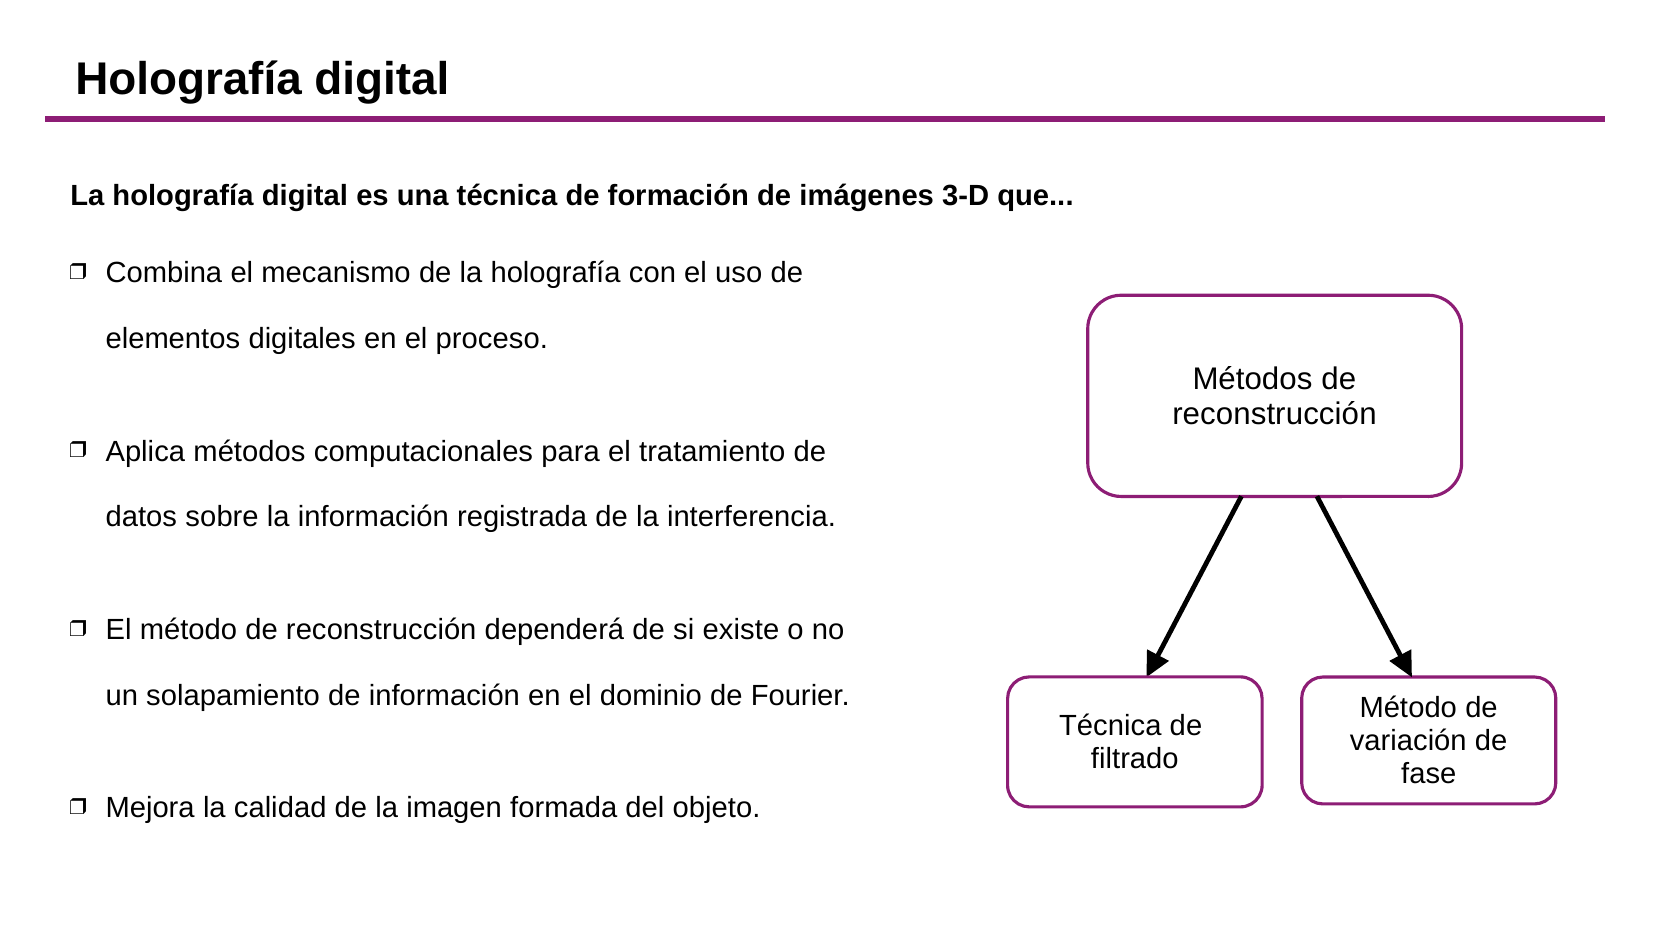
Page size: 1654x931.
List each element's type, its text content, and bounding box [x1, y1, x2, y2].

text_box Técnica de filtrado [1007, 676, 1263, 807]
text_box La holografía digital es una técnica de formación de imágenes 3-D que... [55, 171, 1555, 238]
text_box Método de variación de fase [1301, 677, 1556, 804]
text_box Combina el mecanismo de la holografía con el uso de elementos digitales en el proceso. Aplica métodos computacionales para el tratamiento de datos sobre la información registrada de la interferencia. El método de reconstrucción dependerá de si existe o no un solapamiento de información en el dominio de Fourier. Mejora la calidad de la imagen formada del objeto. [55, 238, 895, 931]
text_box Métodos de reconstrucción [1087, 295, 1462, 497]
title Holografía digital [75, 18, 1654, 140]
